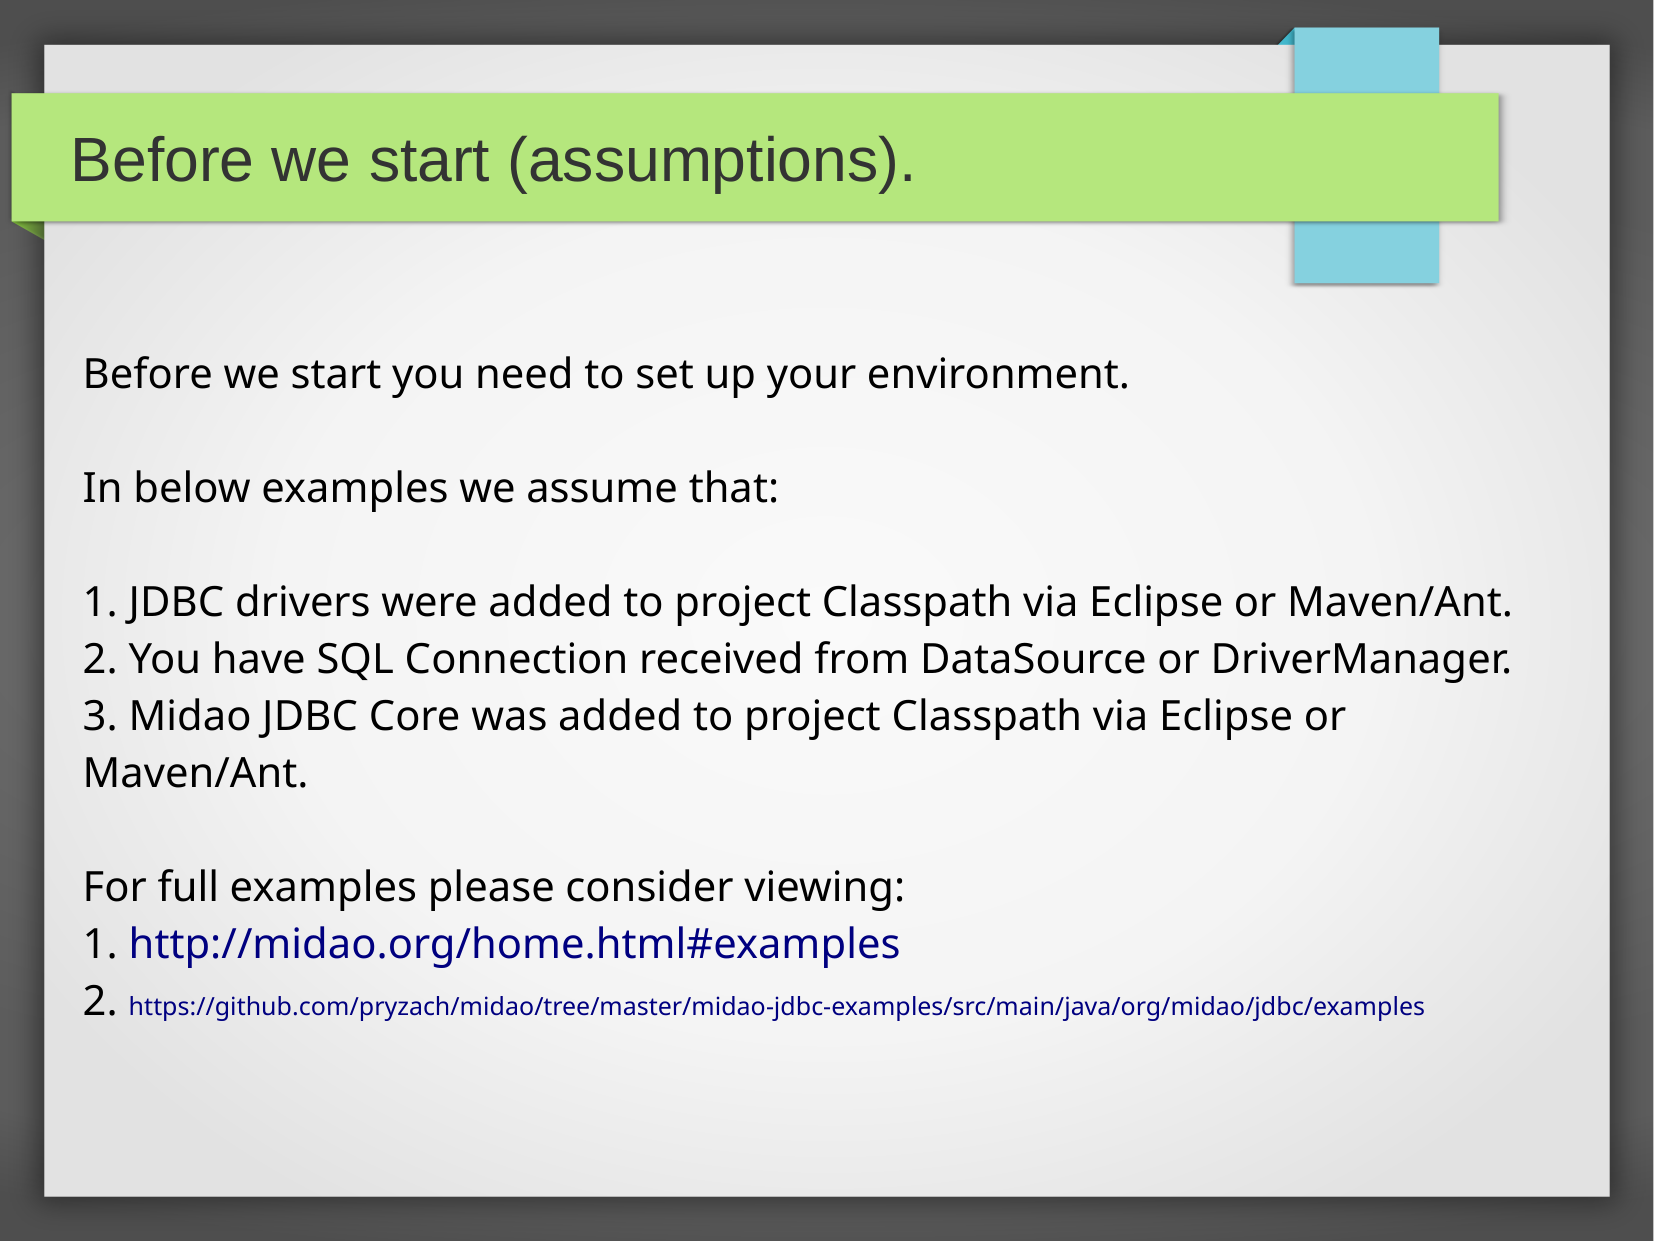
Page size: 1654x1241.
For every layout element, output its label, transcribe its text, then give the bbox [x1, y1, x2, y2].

title Before we start (assumptions). [70, 106, 1229, 213]
picture [0, 0, 1654, 1241]
subtitle Before we start you need to set up your environment. In below examples we assume that: 1. JDBC drivers were added to project Classpath via Eclipse or Maven/Ant. 2. You have SQL Connection received from DataSource or DriverManager. 3. Midao JDBC Core was added to project Classpath via Eclipse or Maven/Ant. For full examples please consider viewing: 1. http://midao.org/home.html#examples 2. https://github.com/pryzach/midao/tree/master/midao-jdbc-examples/src/main/java/org/midao/jdbc/examples [82, 343, 1538, 1063]
